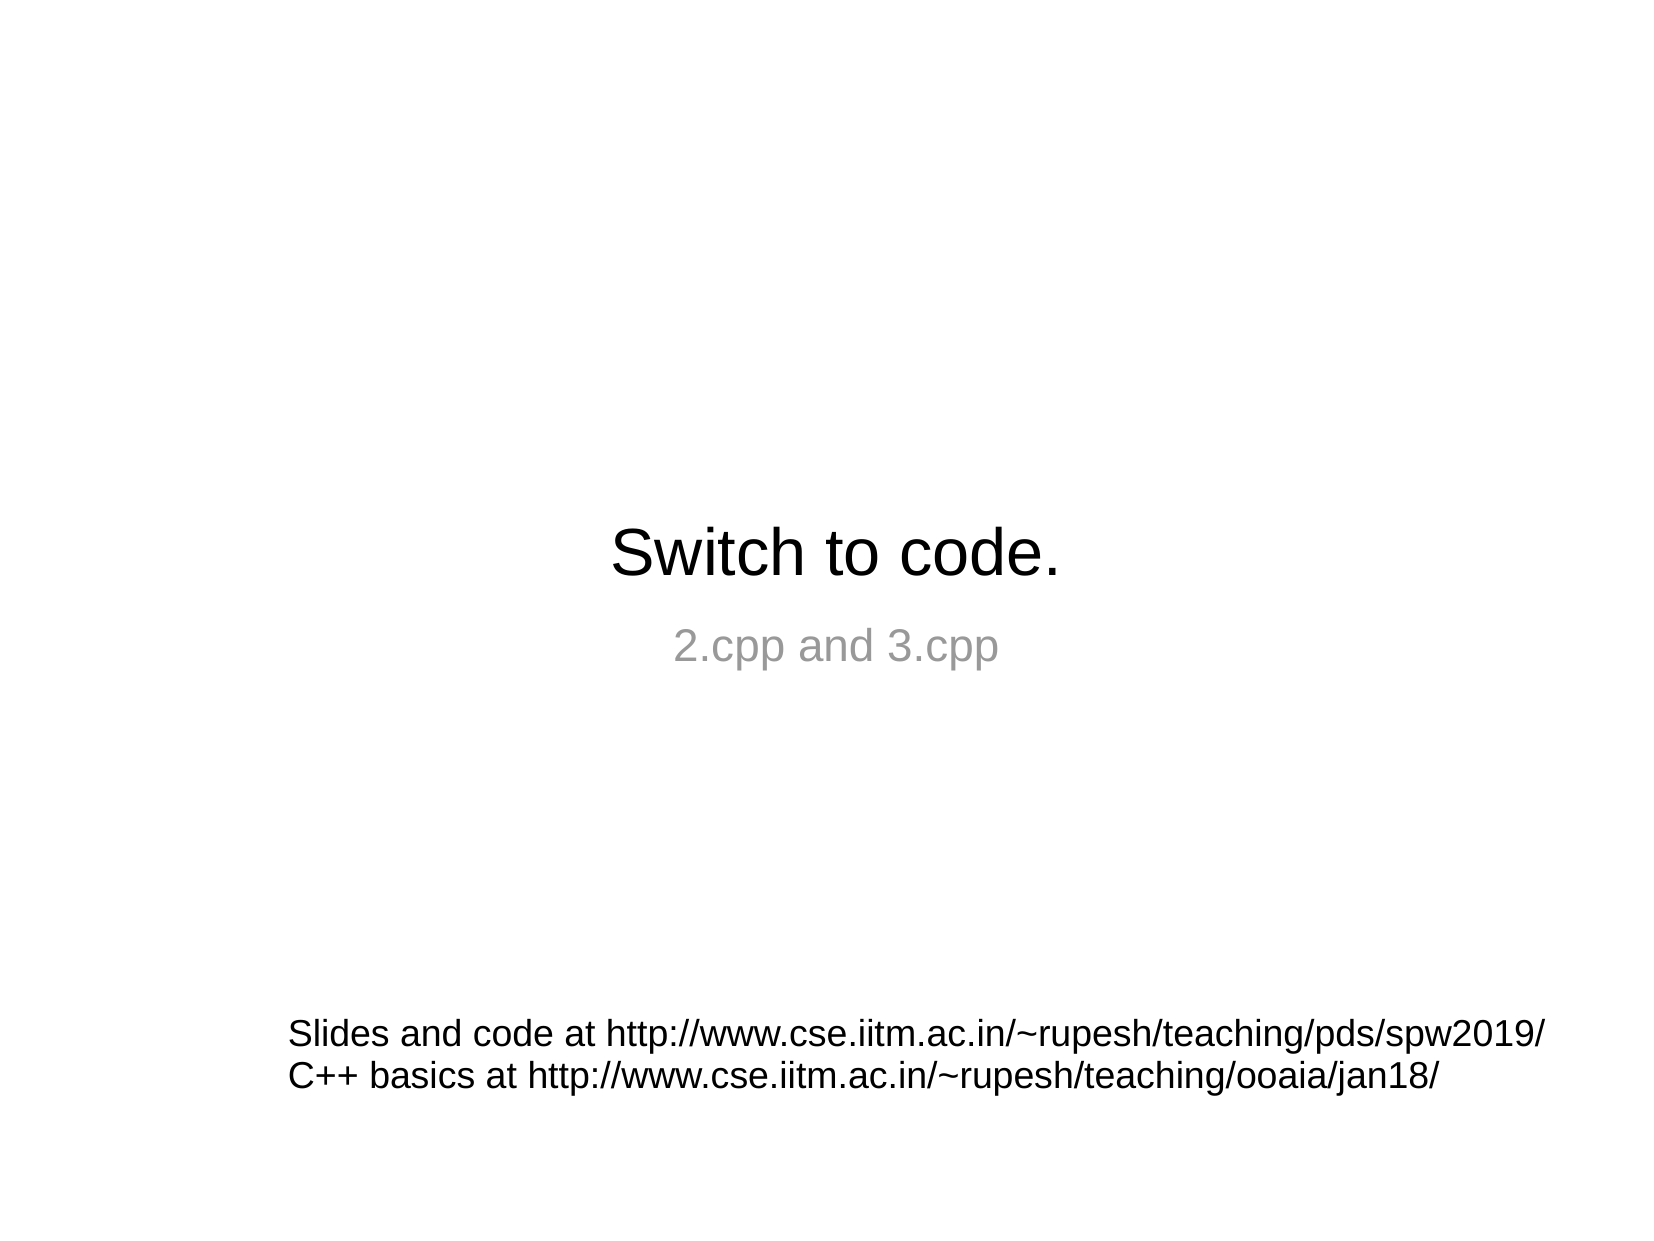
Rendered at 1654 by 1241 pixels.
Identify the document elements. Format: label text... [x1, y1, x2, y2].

text_box Slides and code at http://www.cse.iitm.ac.in/~rupesh/teaching/pds/spw2019/ C++ basics at http://www.cse.iitm.ac.in/~rupesh/teaching/ooaia/jan18/ [273, 1005, 1583, 1146]
list Switch to code. 2.cpp and 3.cpp [562, 515, 1111, 671]
